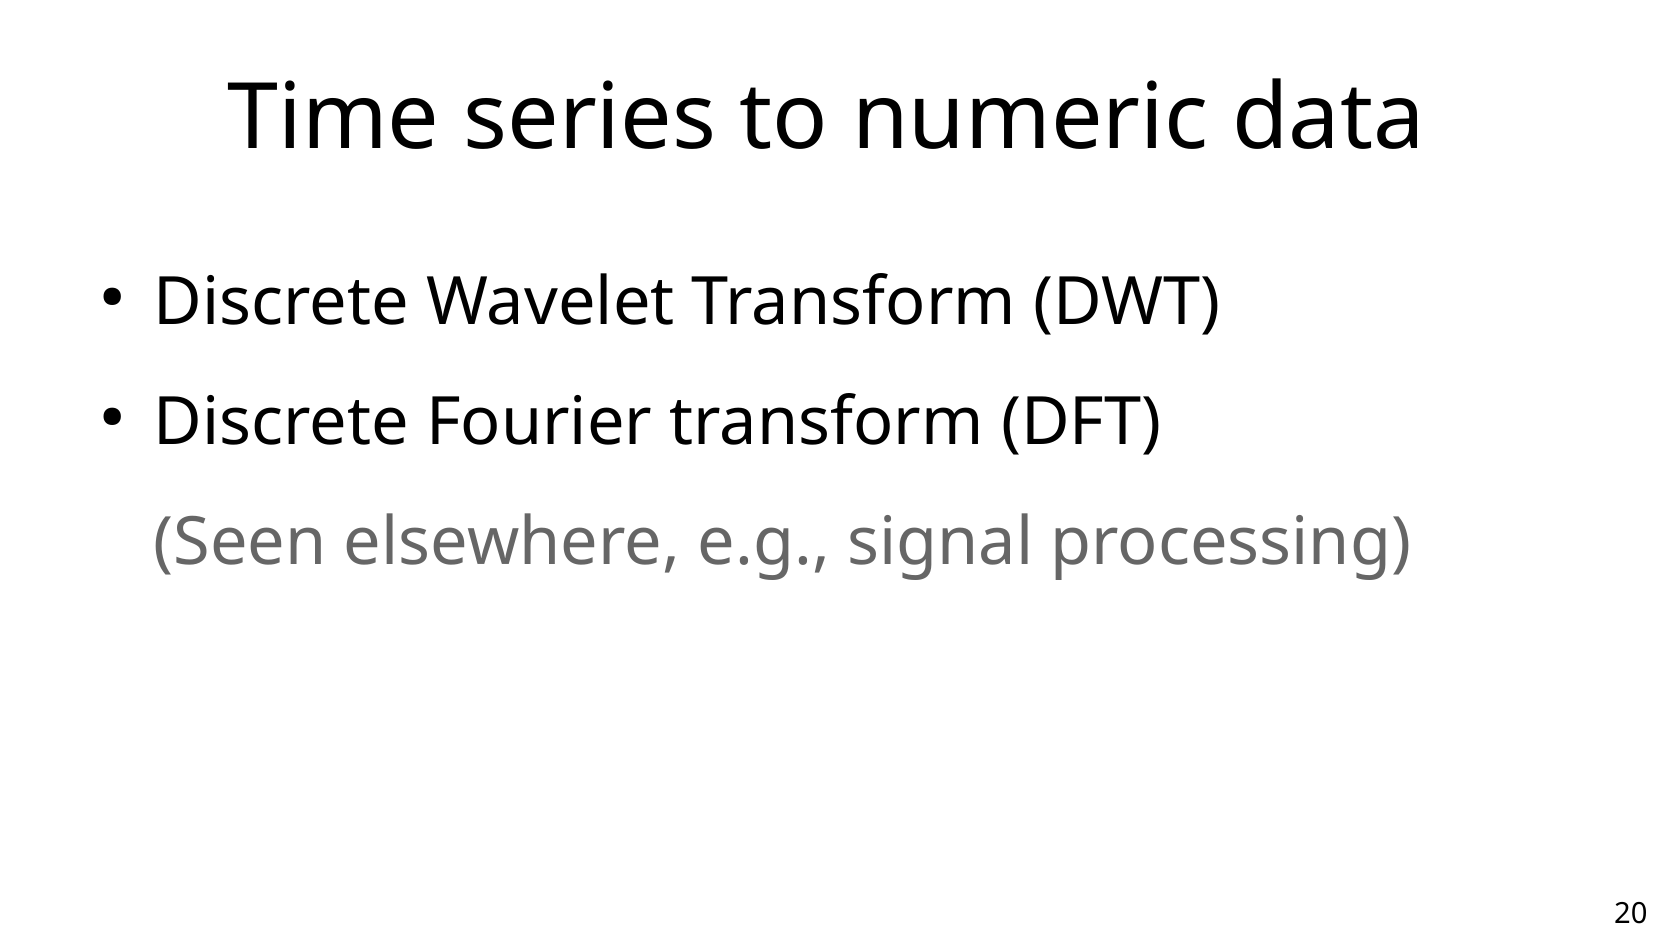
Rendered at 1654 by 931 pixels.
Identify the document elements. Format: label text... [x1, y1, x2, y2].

title Time series to numeric data [82, 1, 1571, 226]
list Discrete Wavelet Transform (DWT) Discrete Fourier transform (DFT) (Seen elsewhere, e.g., signal processing) [82, 253, 1571, 793]
